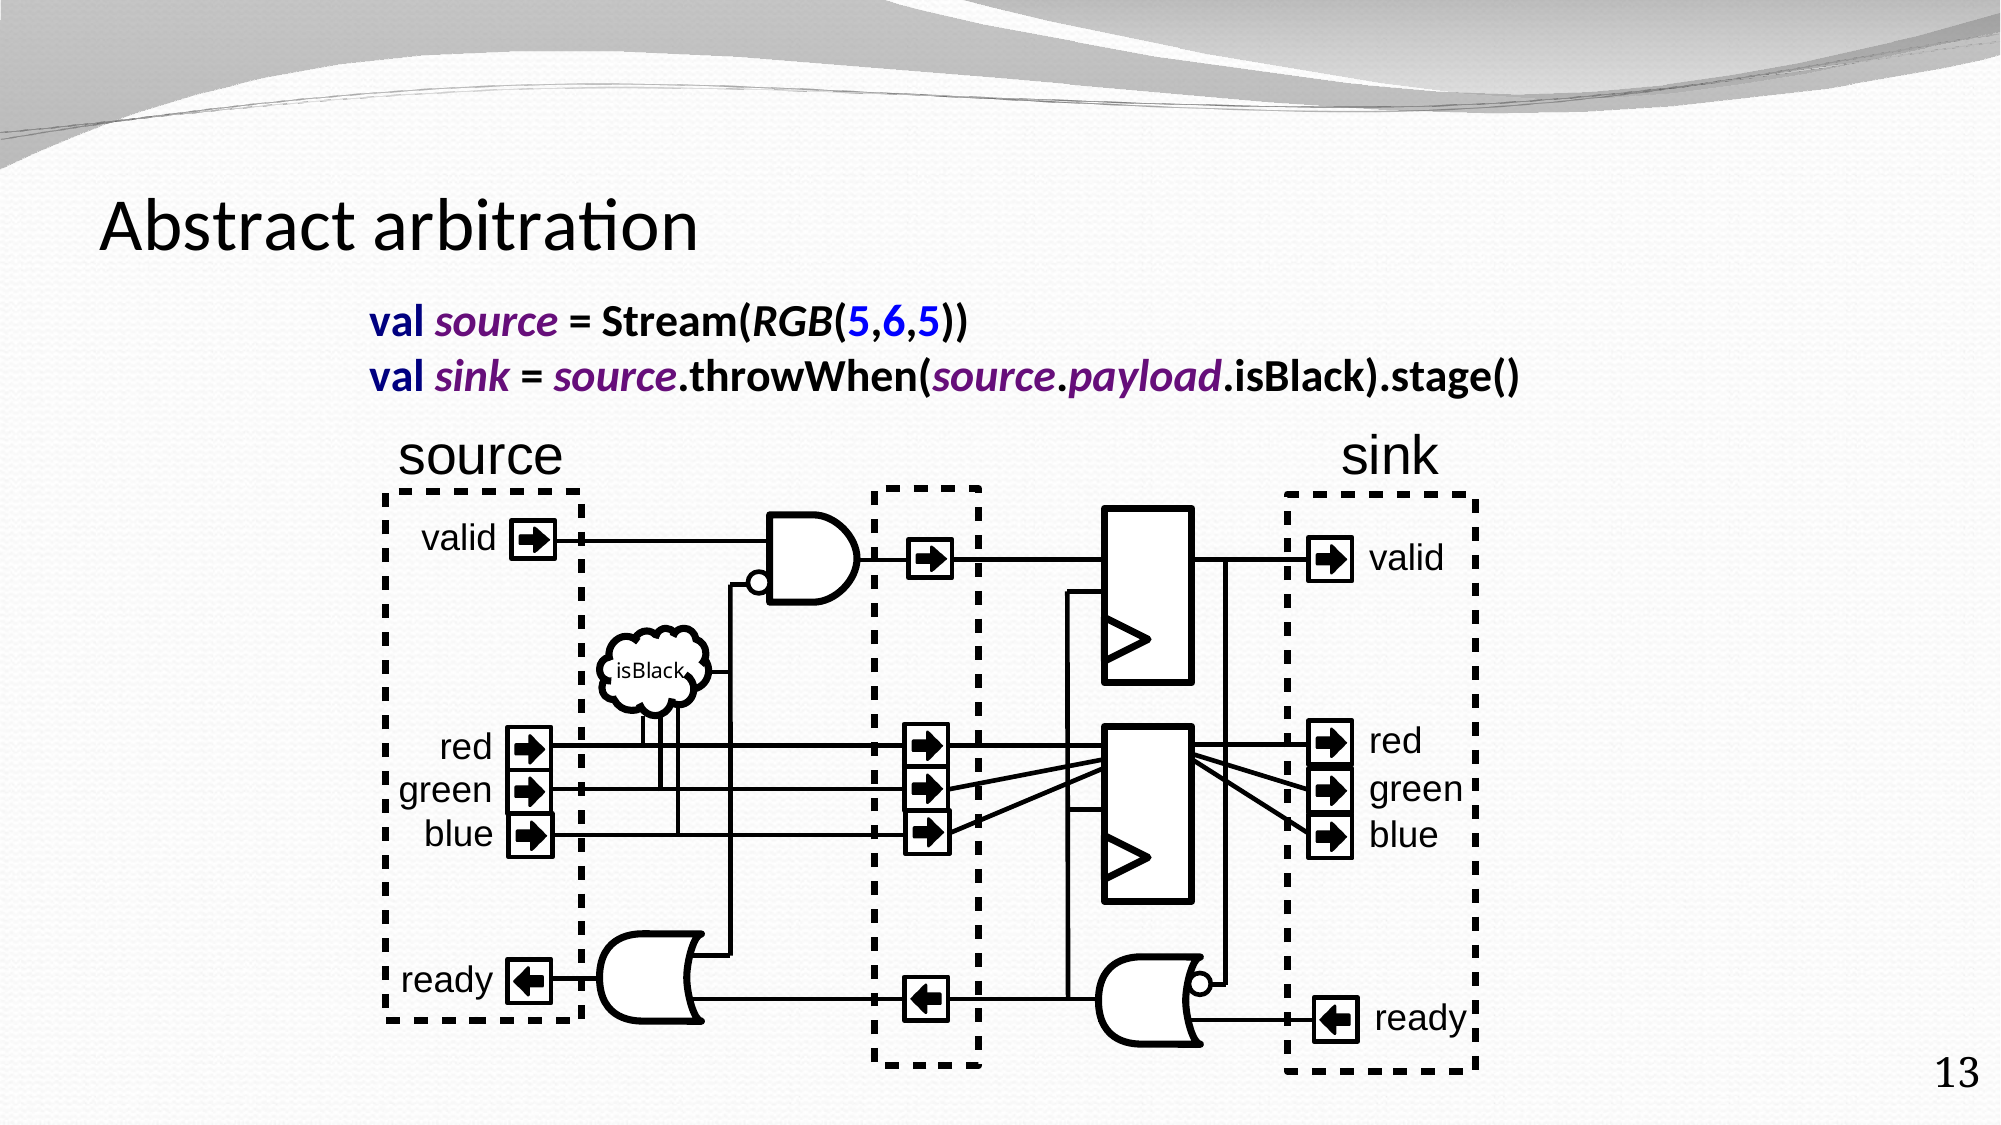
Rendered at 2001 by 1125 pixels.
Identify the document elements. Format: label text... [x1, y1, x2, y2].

picture [0, 0, 2001, 1125]
title Abstract arbitration [99, 78, 1985, 266]
text_box val source = Stream(RGB(5,6,5)) val sink = source.throwWhen(source.payload.isBlack).stage() [354, 283, 1595, 413]
text_box <numéro> [1813, 1042, 1981, 1103]
